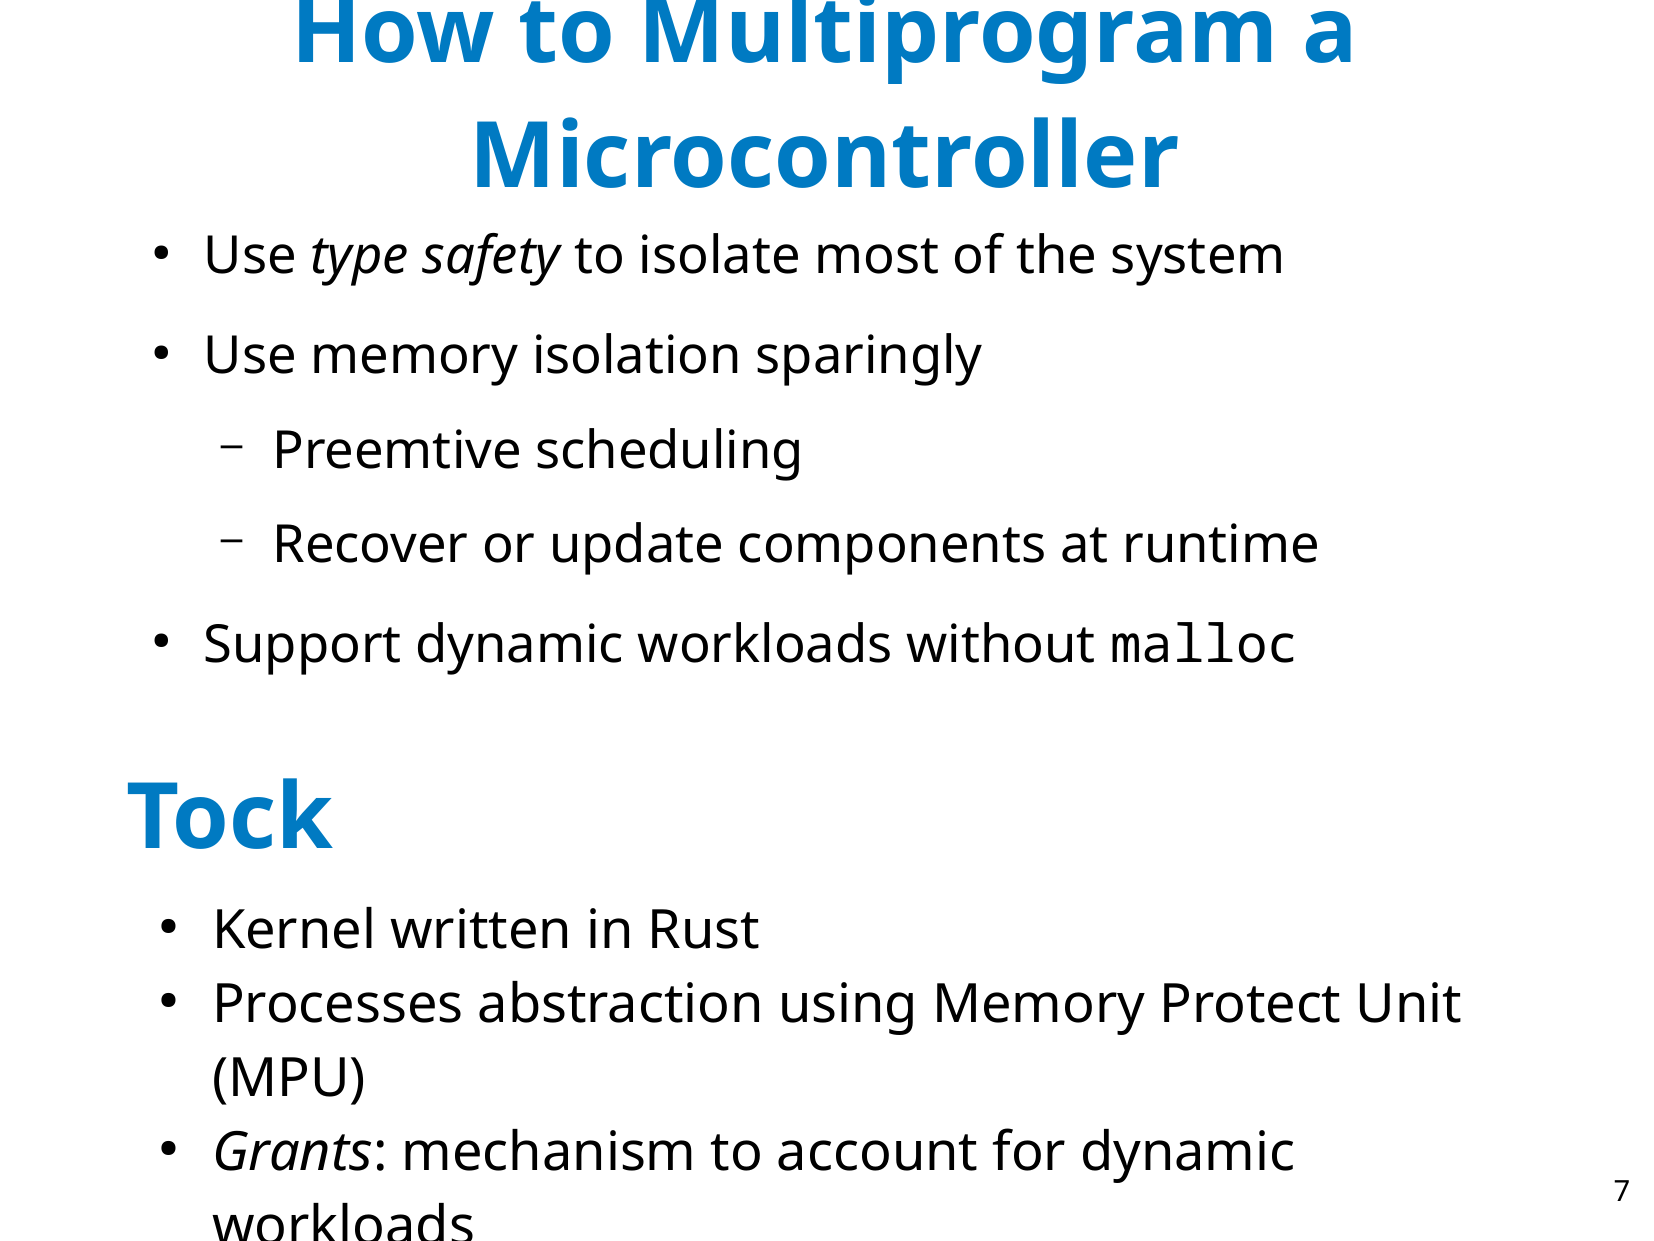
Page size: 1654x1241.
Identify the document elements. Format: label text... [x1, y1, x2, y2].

text_box Tock [111, 743, 568, 1020]
text_box How to Multiprogram a Microcontroller [0, 0, 1651, 181]
text_box Kernel written in Rust Processes abstraction using Memory Protect Unit (MPU) Grants: mechanism to account for dynamic workloads [126, 883, 1481, 1208]
list Use type safety to isolate most of the system Use memory isolation sparingly Preemtive scheduling Recover or update components at runtime Support dynamic workloads without malloc [134, 217, 1500, 679]
